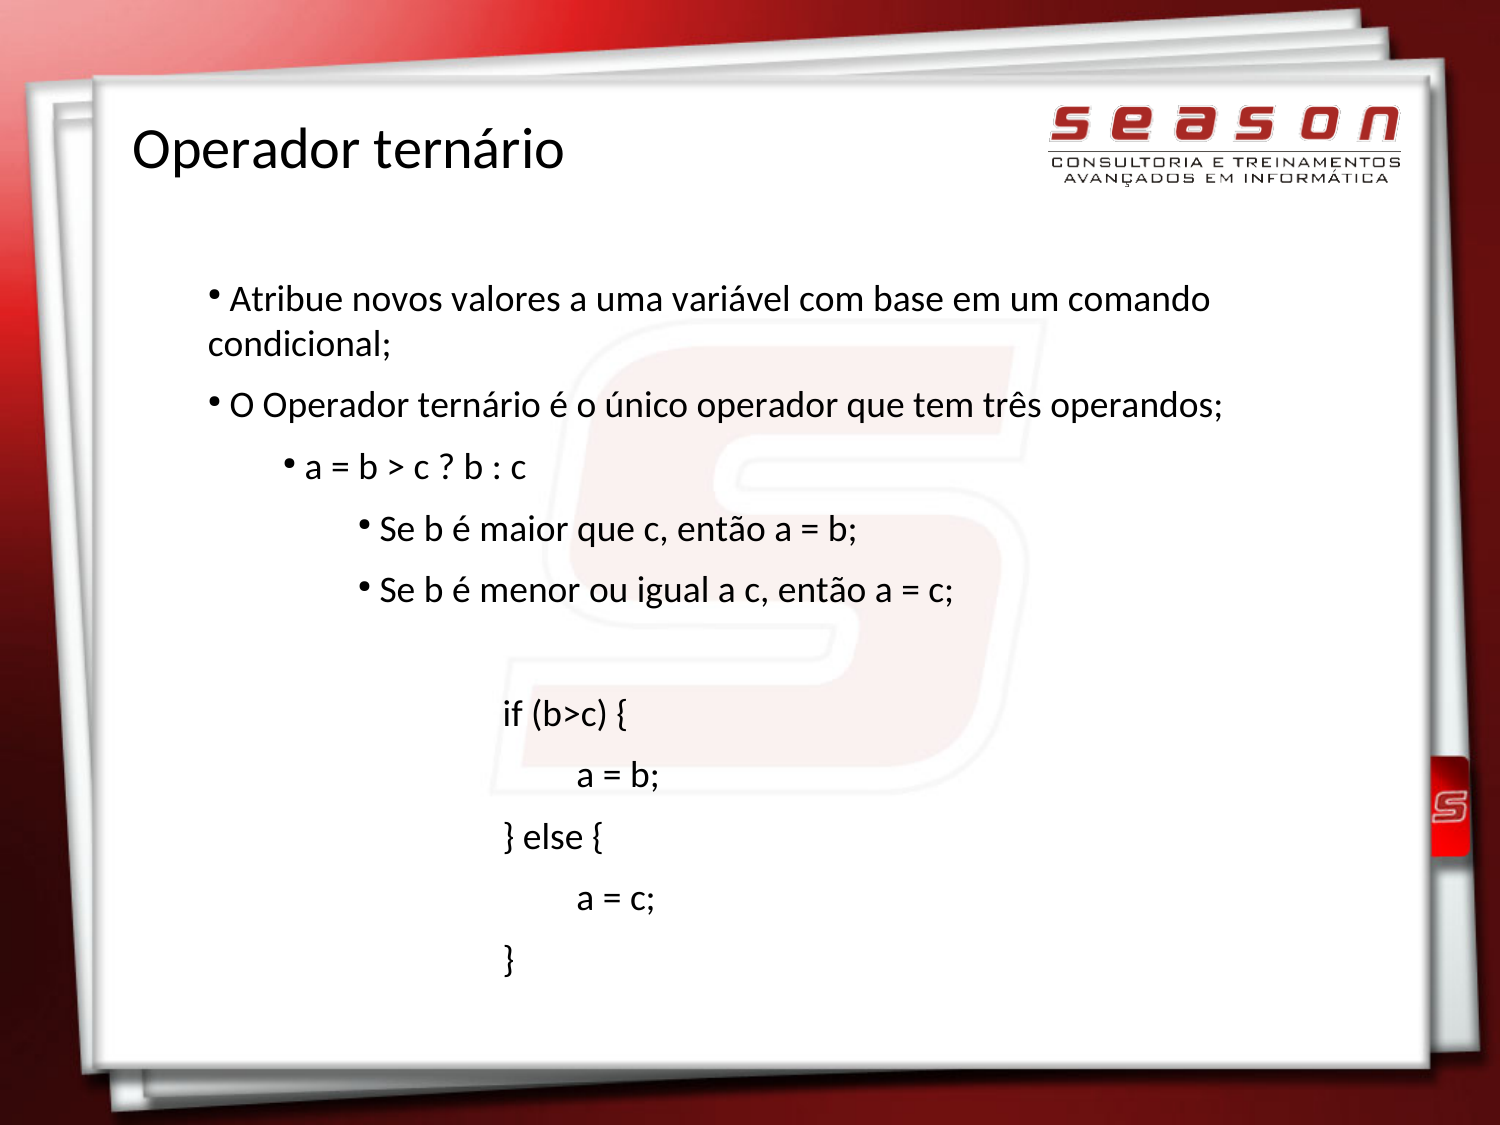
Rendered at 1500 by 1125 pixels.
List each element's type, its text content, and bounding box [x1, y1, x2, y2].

picture [0, 0, 1500, 1125]
title Operador ternário [118, 33, 1394, 257]
text_box Atribue novos valores a uma variável com base em um comando condicional; O Operador ternário é o único operador que tem três operandos; a = b > c ? b : c Se b é maior que c, então a = b; Se b é menor ou igual a c, então a = c; if (b>c) { a = b; } else { a = c; } [207, 250, 1328, 1003]
